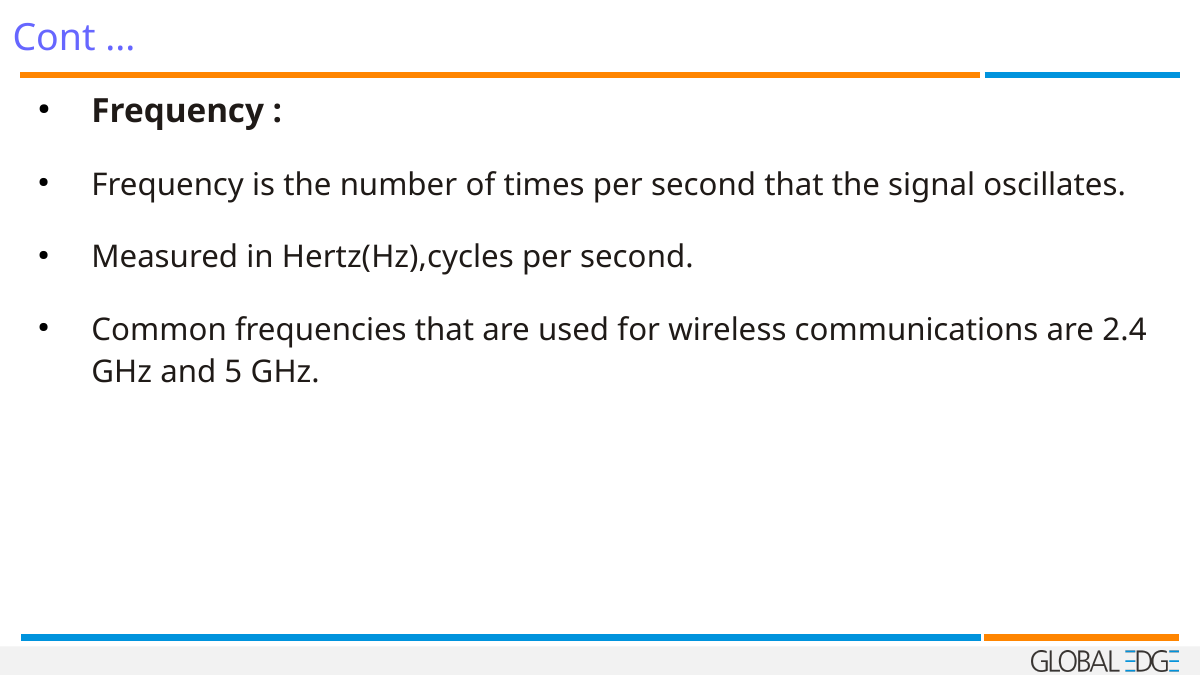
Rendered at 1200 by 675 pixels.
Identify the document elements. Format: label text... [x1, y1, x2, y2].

title Cont ... [12, 9, 1088, 63]
picture [1031, 650, 1179, 672]
list Frequency : Frequency is the number of times per second that the signal oscillates. Measured in Hertz(Hz),cycles per second. Common frequencies that are used for wireless communications are 2.4 GHz and 5 GHz. [20, 87, 1179, 628]
